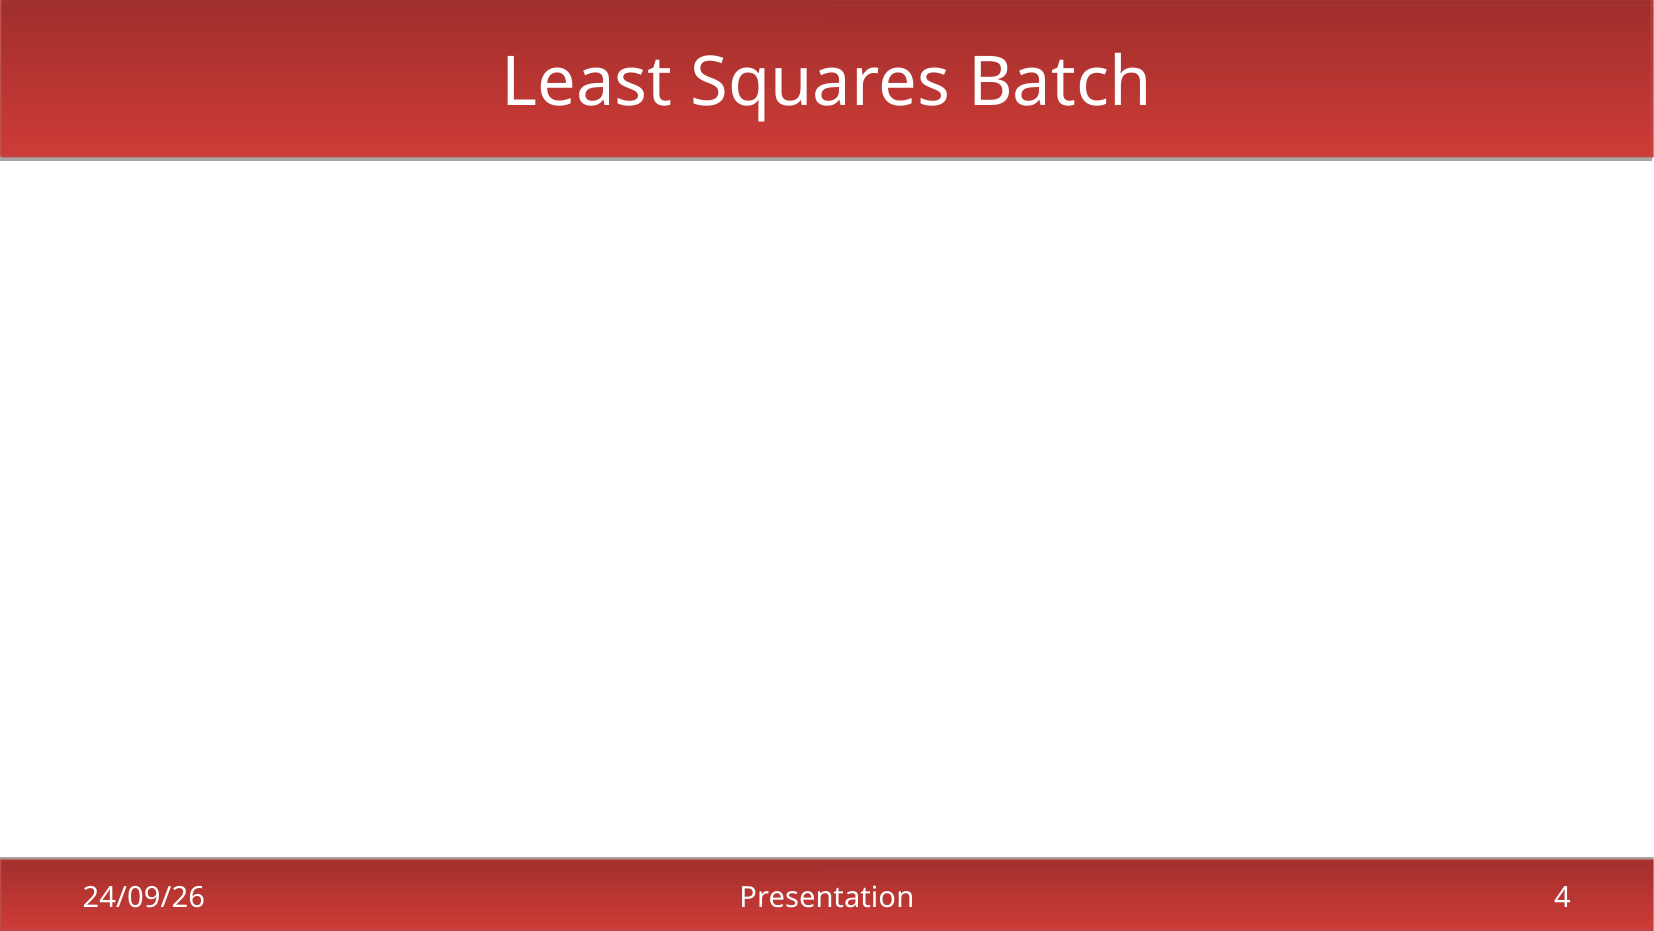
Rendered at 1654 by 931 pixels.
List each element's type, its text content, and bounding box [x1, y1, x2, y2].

picture [0, 0, 1654, 161]
title Least Squares Batch [59, 23, 1595, 133]
picture [0, 857, 1654, 931]
